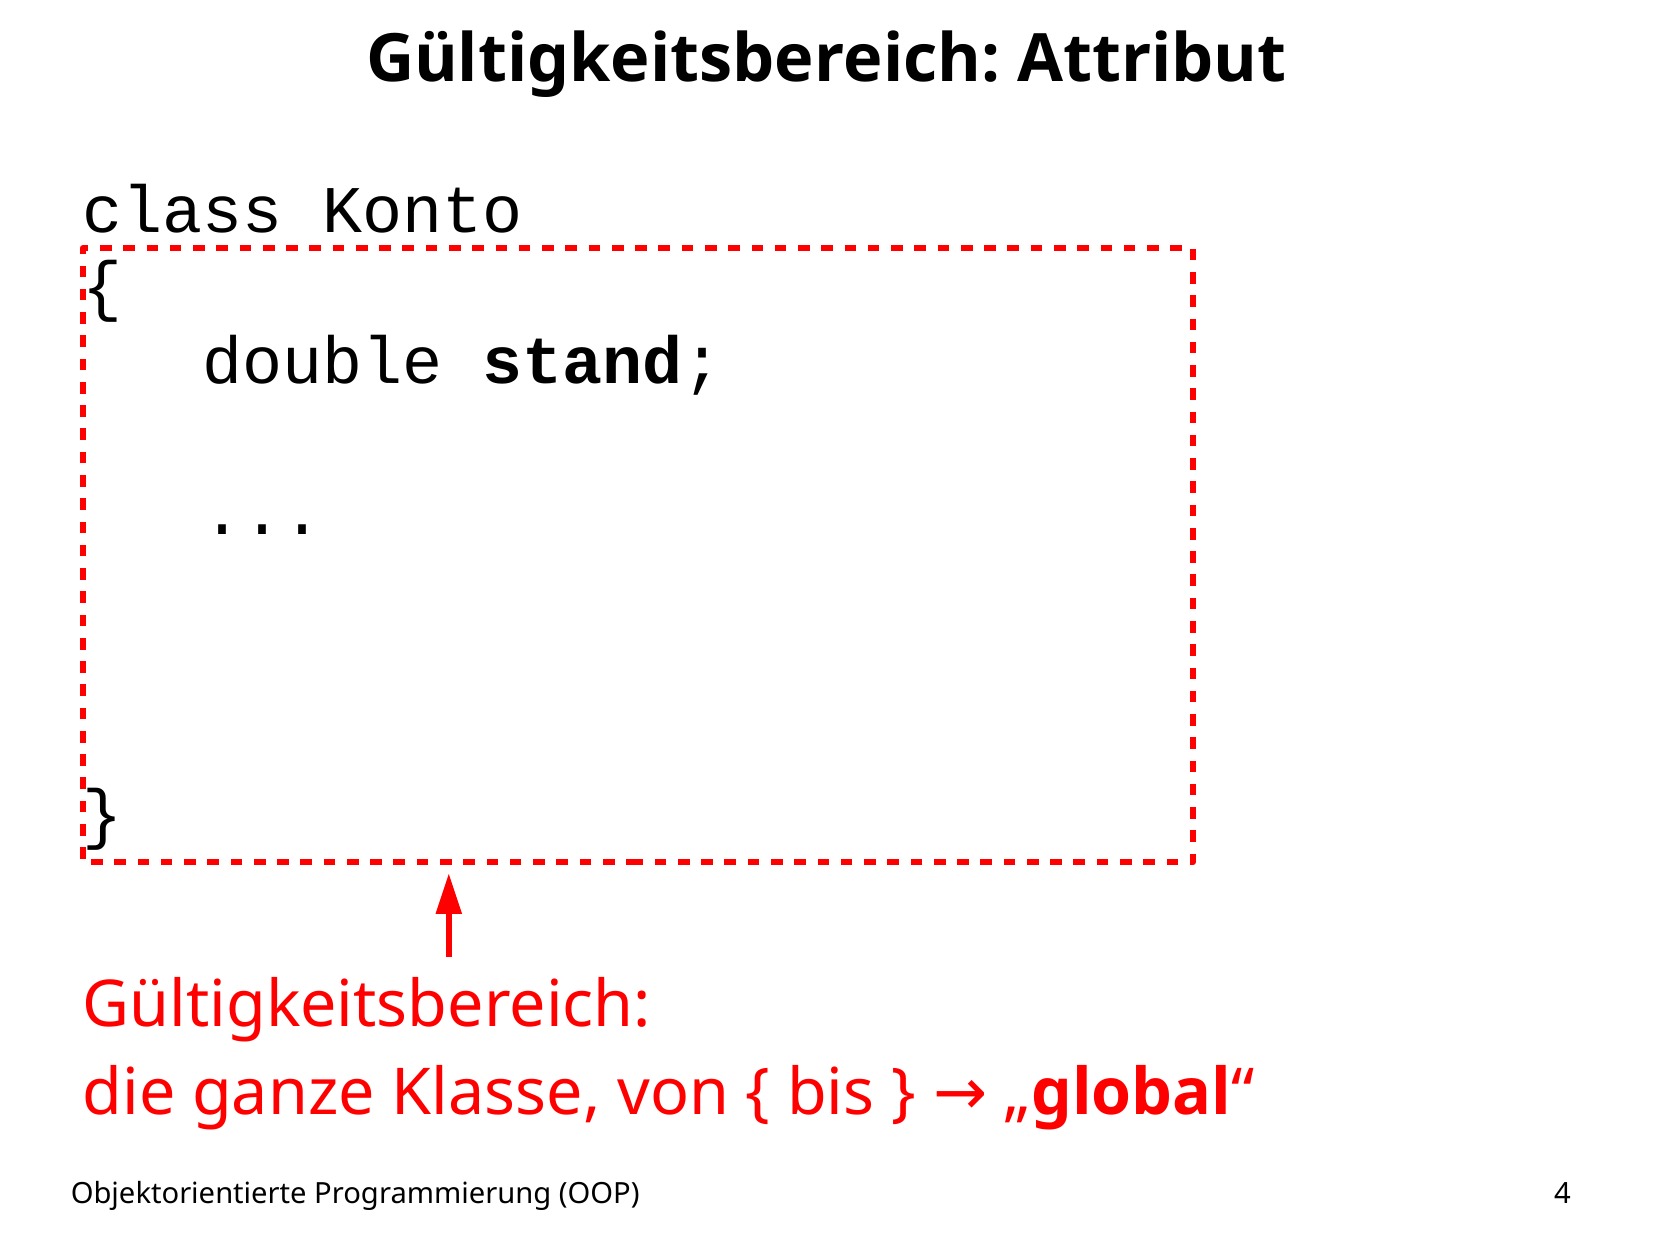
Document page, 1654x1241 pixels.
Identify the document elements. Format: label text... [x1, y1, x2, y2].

list class Konto { double stand; ... } [82, 177, 1571, 1146]
title Gültigkeitsbereich: Attribut [0, 5, 1654, 107]
list Gültigkeitsbereich: die ganze Klasse, von { bis } → „global“ [82, 956, 1560, 1134]
